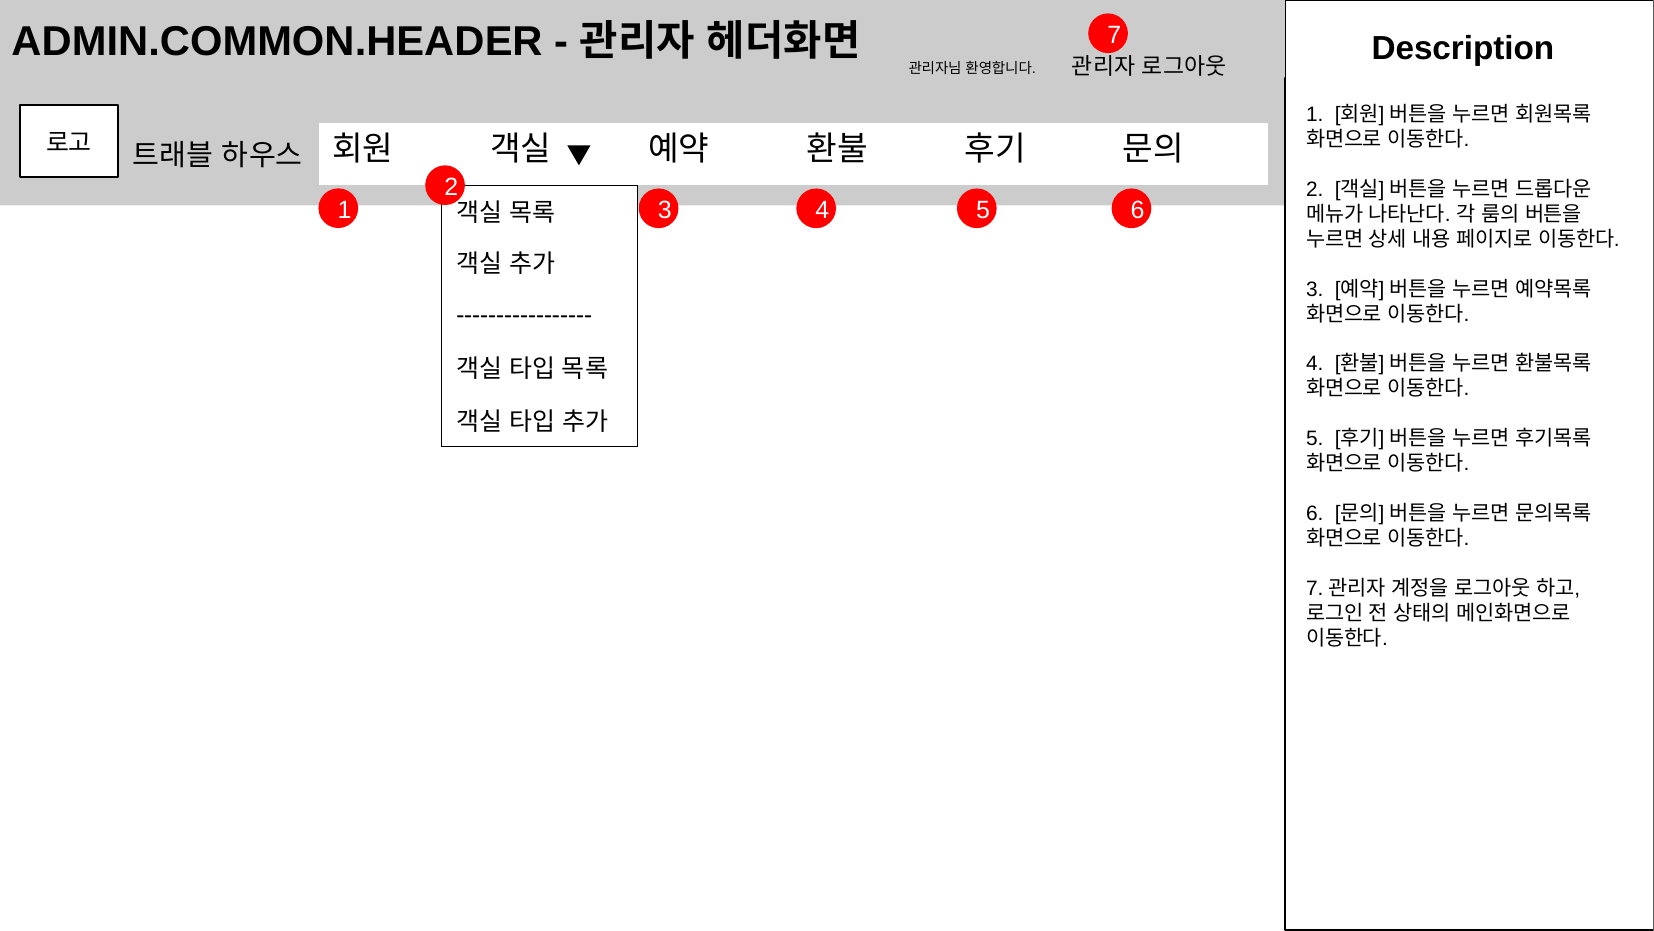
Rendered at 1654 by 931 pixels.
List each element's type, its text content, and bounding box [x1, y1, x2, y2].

text_box Description [1291, 18, 1635, 78]
text_box 5 [956, 188, 997, 229]
text_box 2 [425, 165, 465, 206]
text_box [567, 145, 591, 166]
table_header 회원 [319, 123, 477, 185]
text_box 7 [1088, 13, 1128, 43]
table_header 예약 [635, 123, 793, 185]
text_box 관리자님 환영합니다. [893, 43, 1057, 85]
text_box ADMIN.COMMON.HEADER - 관리자 헤더화면 [0, 0, 1285, 78]
table_header 문의 [1110, 123, 1268, 185]
table_header 객실 [477, 123, 635, 185]
text_box 관리자 로그아웃 [1057, 43, 1264, 85]
text_box 트래블 하우스 [118, 124, 343, 173]
text_box 1. [회원] 버튼을 누르면 회원목록 화면으로 이동한다. 2. [객실] 버튼을 누르면 드롭다운 메뉴가 나타난다. 각 룸의 버튼을 누르면 상세 내용 페이지로 이동한다. 3. [예약] 버튼을 누르면 예약목록 화면으로 이동한다. 4. [환불] 버튼을 누르면 환불목록 화면으로 이동한다. 5. [후기] 버튼을 누르면 후기목록 화면으로 이동한다. 6. [문의] 버튼을 누르면 문의목록 화면으로 이동한다. 7. 관리자 계정을 로그아웃 하고, 로그인 전 상태의 메인화면으로 이동한다. [1291, 92, 1654, 930]
table_header 후기 [951, 123, 1110, 185]
text_box 6 [1111, 188, 1152, 229]
table_header 객실 목록 [442, 186, 637, 236]
table_cell 객실 타입 목록 [442, 341, 637, 394]
text_box 로고 [19, 104, 119, 178]
table_header 환불 [793, 123, 951, 185]
text_box 1 [318, 188, 359, 229]
text_box 3 [638, 188, 679, 229]
text_box [0, 0, 1654, 930]
text_box 4 [796, 188, 837, 229]
table_cell ----------------- [442, 289, 637, 341]
table_cell 객실 추가 [442, 236, 637, 289]
table_cell 객실 타입 추가 [442, 394, 637, 446]
